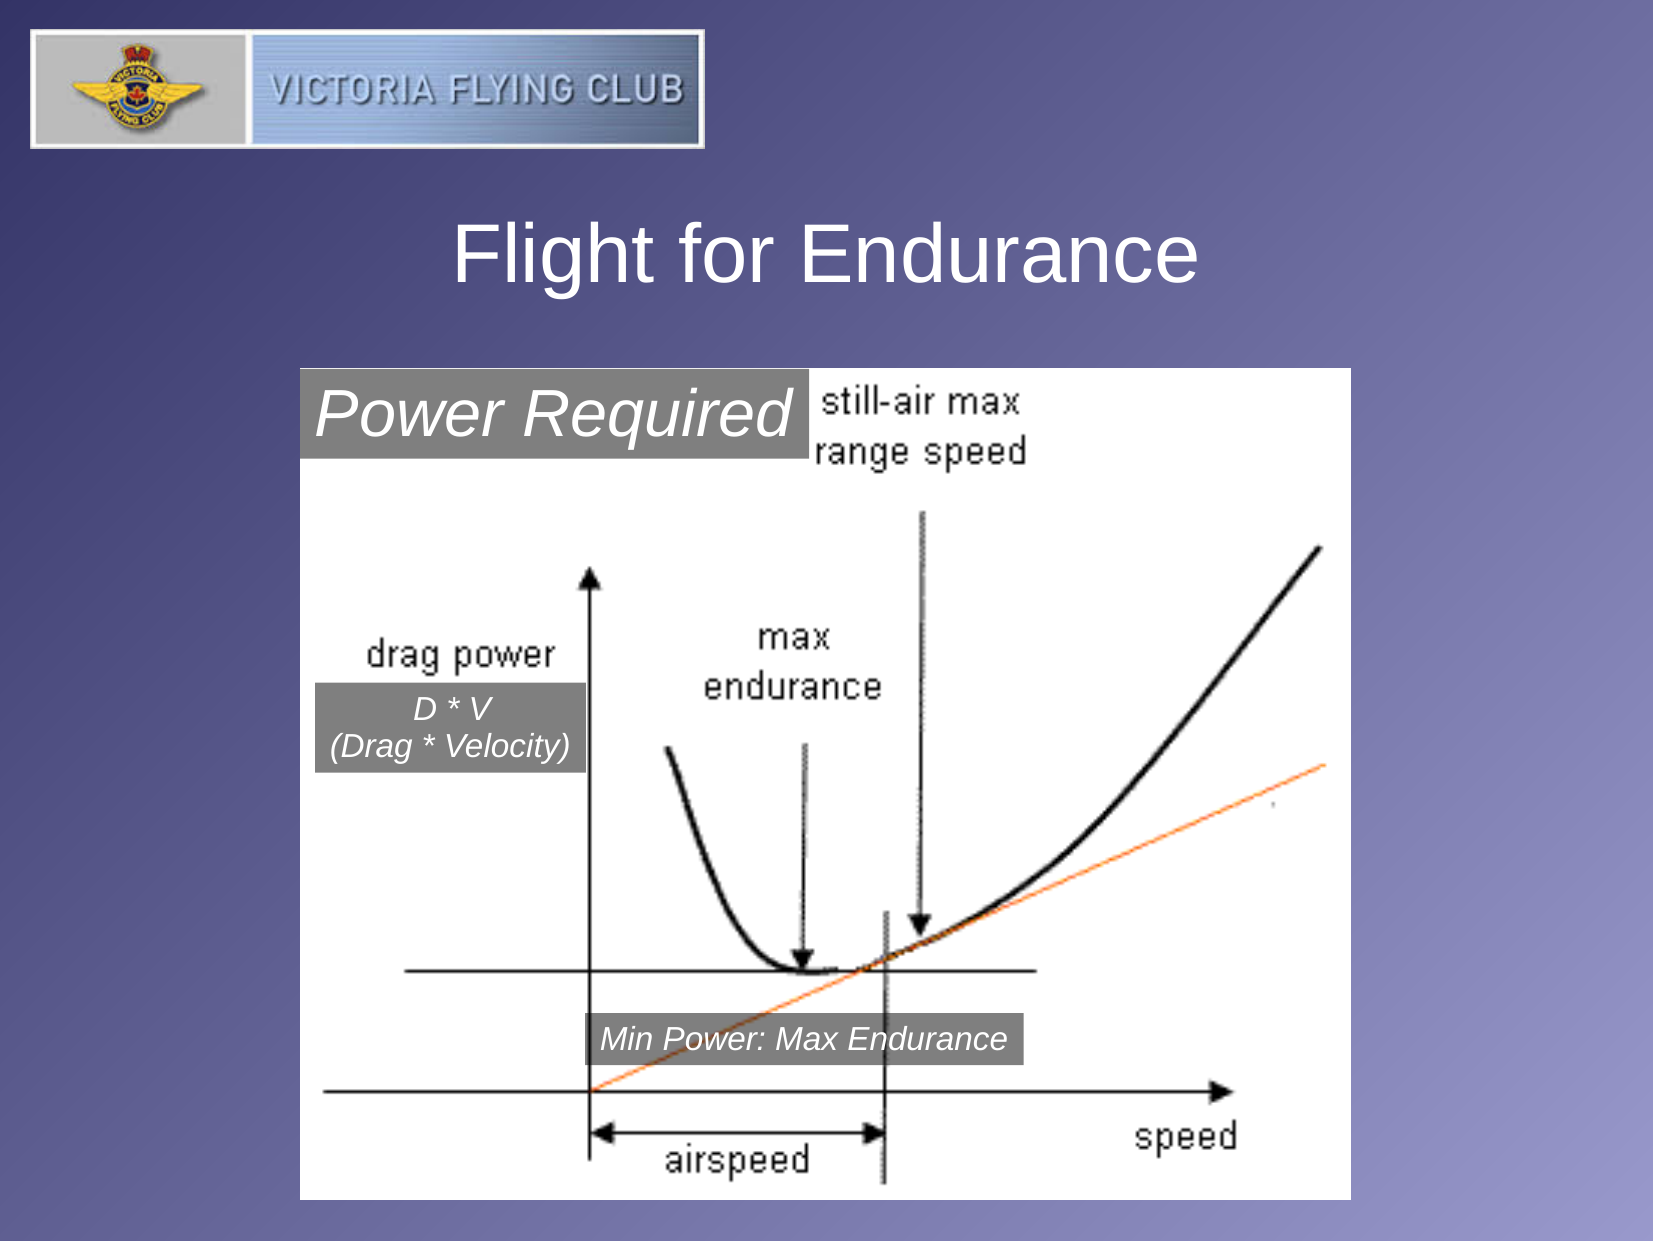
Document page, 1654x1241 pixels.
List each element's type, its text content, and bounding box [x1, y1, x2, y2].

text_box D * V (Drag * Velocity) [315, 682, 586, 773]
text_box Power Required [300, 368, 810, 459]
title Flight for Endurance [82, 150, 1571, 358]
text_box Min Power: Max Endurance [585, 1013, 1024, 1066]
picture [30, 29, 705, 149]
picture [300, 368, 1351, 1201]
